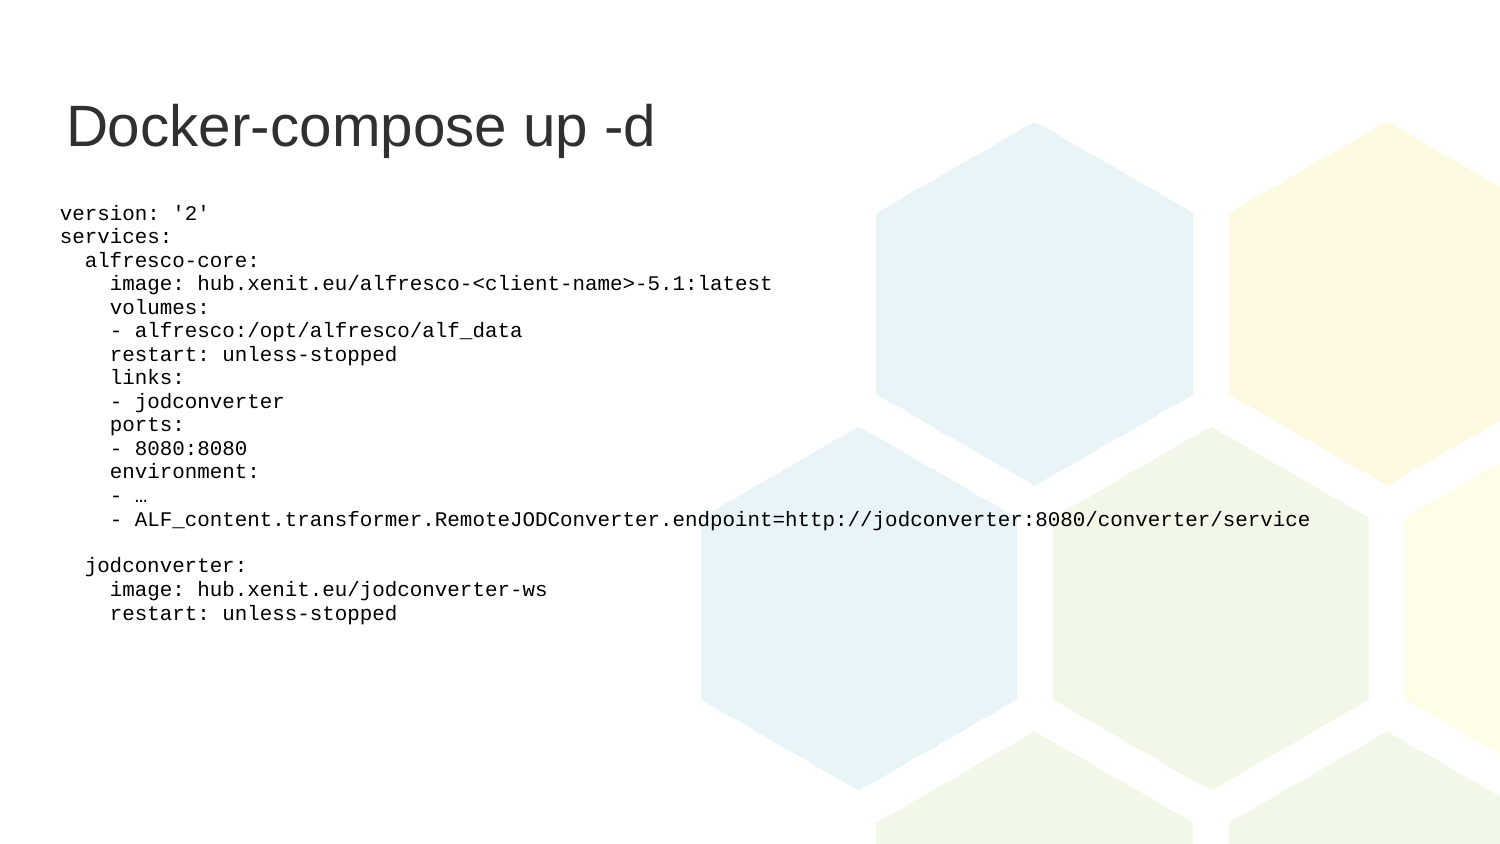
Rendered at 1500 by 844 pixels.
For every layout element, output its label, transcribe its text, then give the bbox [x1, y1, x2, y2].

title Docker-compose up -d [51, 72, 1449, 167]
text_box version: '2' services: alfresco-core: image: hub.xenit.eu/alfresco-<client-name>-5.1:latest volumes: - alfresco:/opt/alfresco/alf_data restart: unless-stopped links: - jodconverter ports: - 8080:8080 environment: - … - ALF_content.transformer.RemoteJODConverter.endpoint=http://jodconverter:8080/converter/service jodconverter: image: hub.xenit.eu/jodconverter-ws restart: unless-stopped [45, 195, 1363, 796]
picture [0, 0, 1500, 844]
